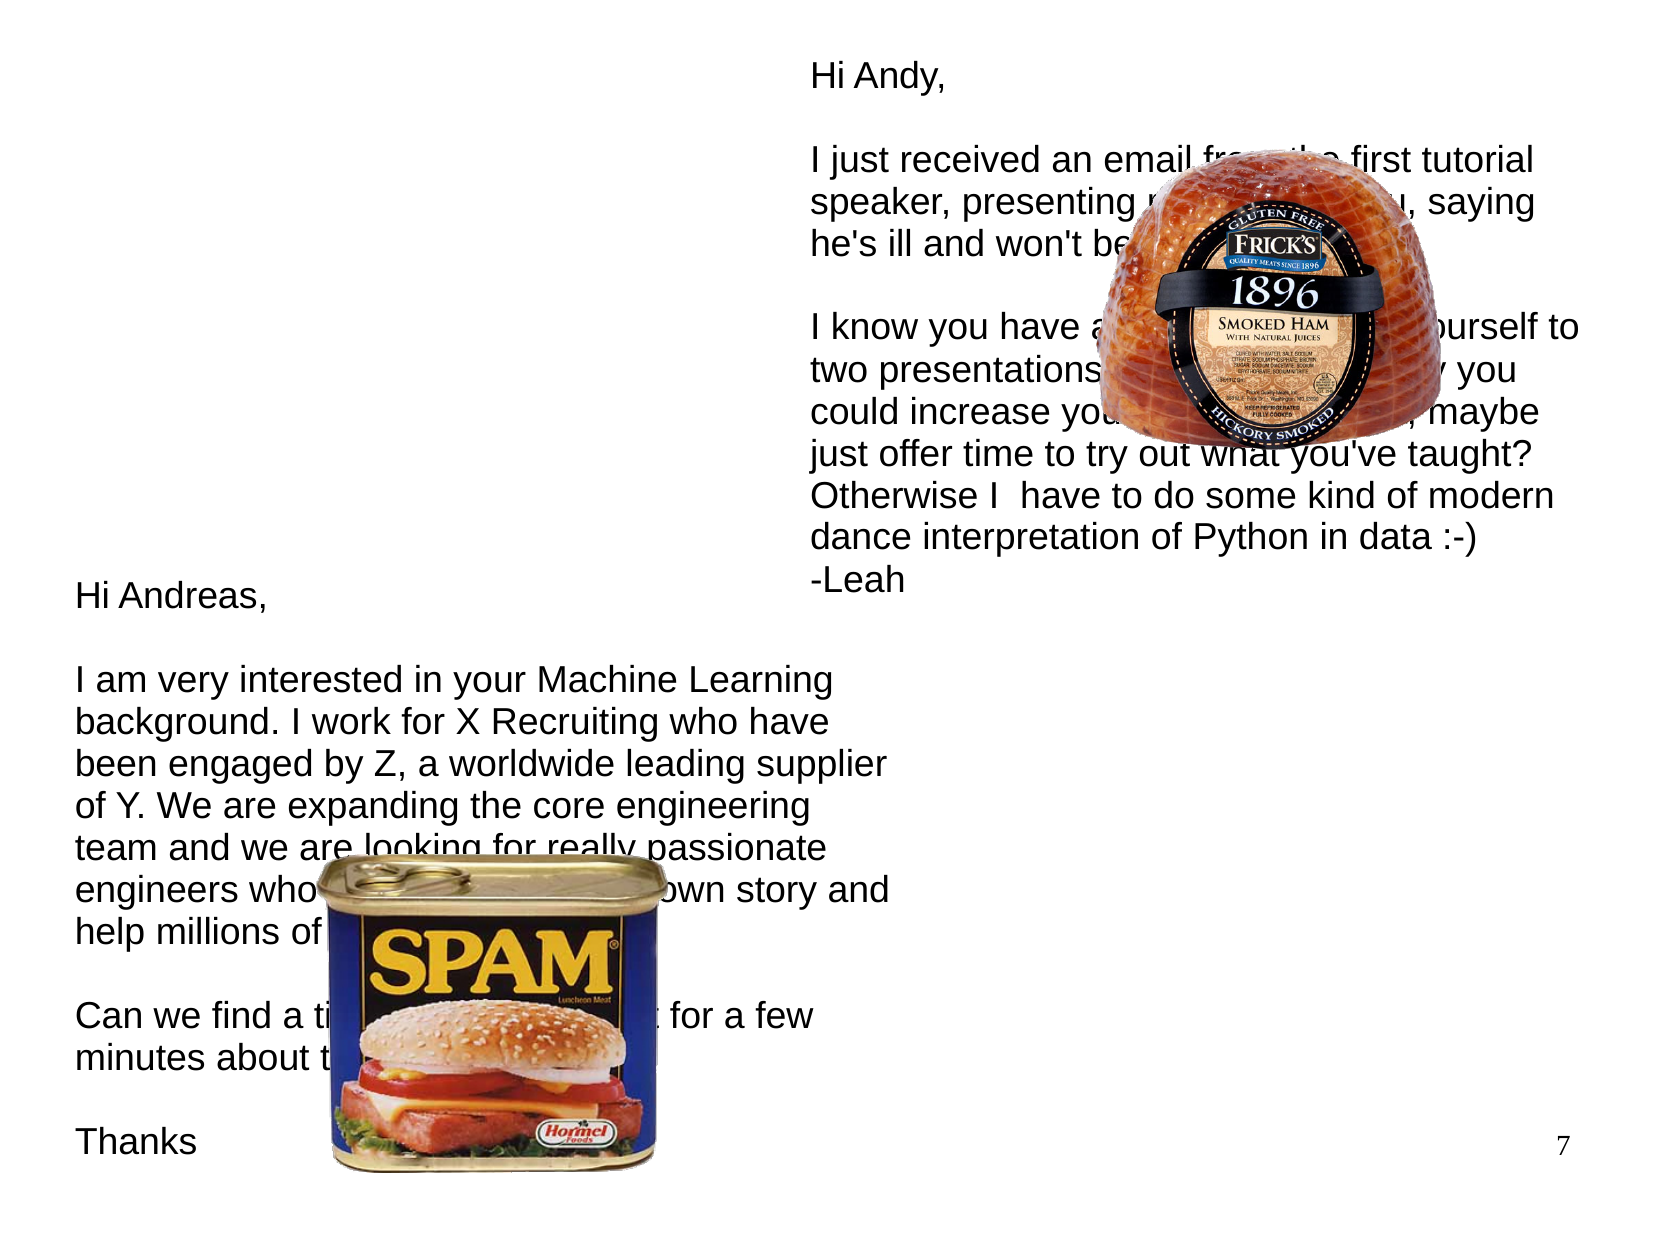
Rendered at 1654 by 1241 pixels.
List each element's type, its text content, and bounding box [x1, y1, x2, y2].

picture [315, 854, 669, 1173]
picture [1095, 149, 1441, 451]
text_box Hi Andreas, I am very interested in your Machine Learning background. I work for X Recruiting who have been engaged by Z, a worldwide leading supplier of Y. We are expanding the core engineering team and we are looking for really passionate engineers who want to create their own story and help millions of people. Can we find a time for a call to chat for a few minutes about this? Thanks [60, 567, 916, 1171]
subtitle Hi Andy, I just received an email from the first tutorial speaker, presenting right before you, saying he's ill and won't be able to make it. I know you have already committed yourself to two presentations, but is there anyway you could increase your tutorial time slot, maybe just offer time to try out what you've taught? Otherwise I have to do some kind of modern dance interpretation of Python in data :-) -Leah [810, 54, 1606, 601]
